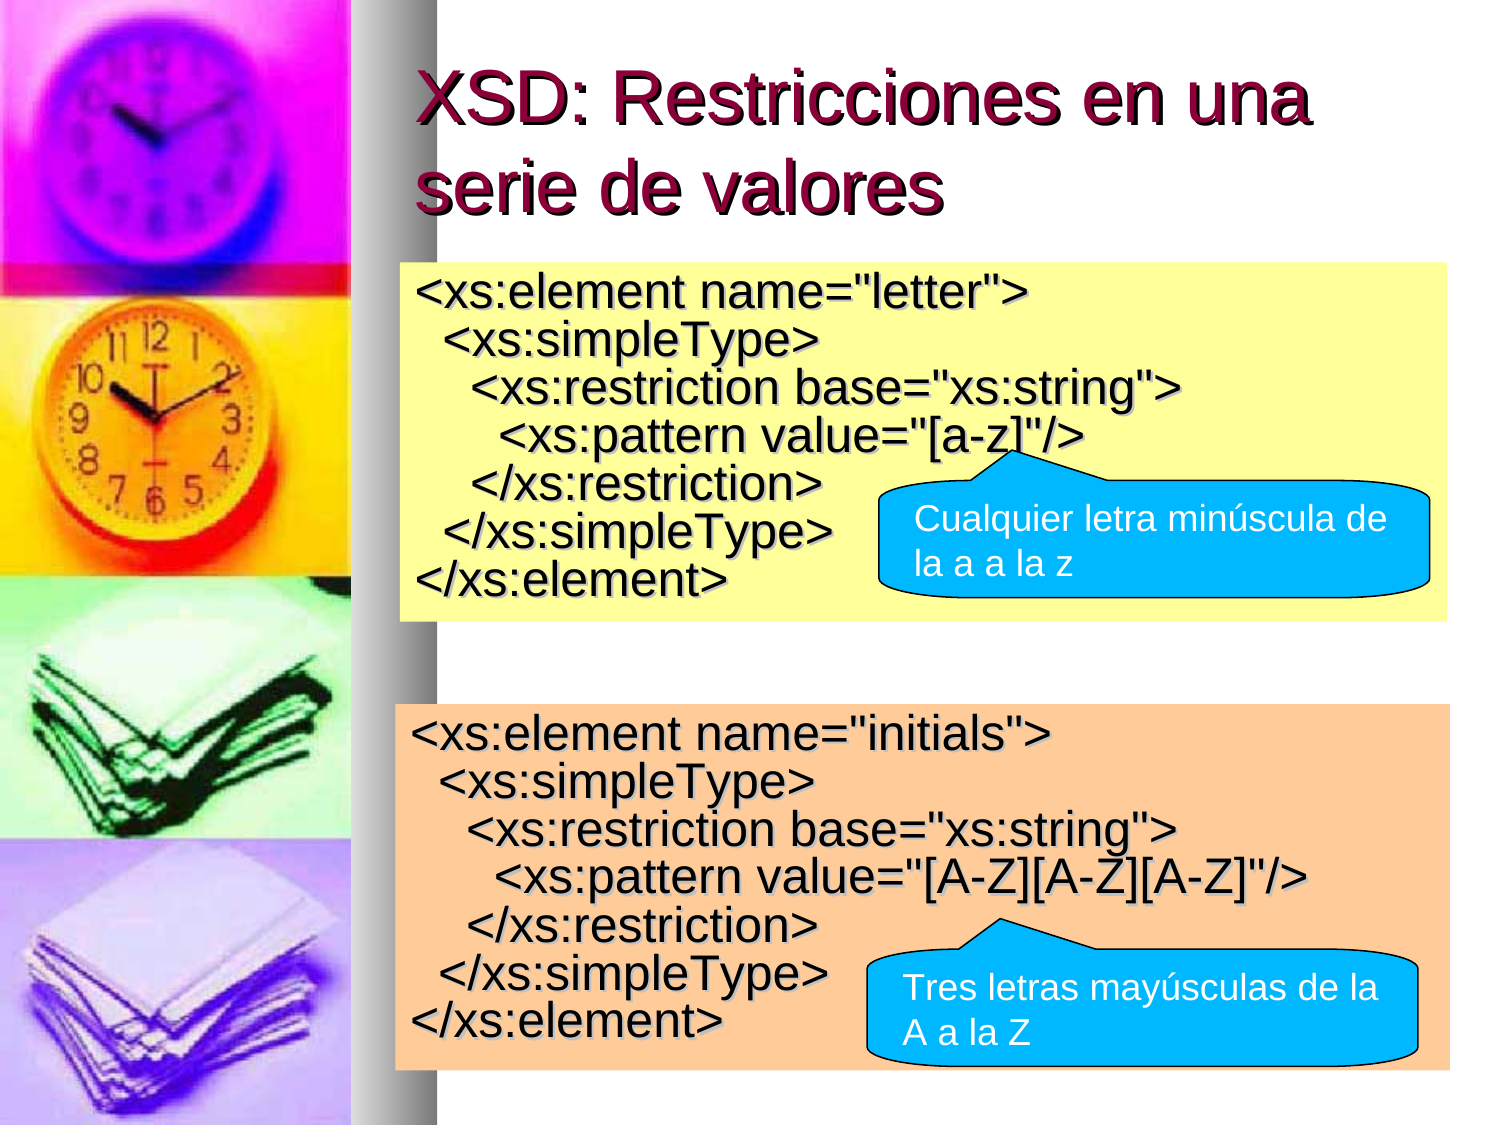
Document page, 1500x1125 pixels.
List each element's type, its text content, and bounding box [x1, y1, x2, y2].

list <xs:element name="initials"> <xs:simpleType> <xs:restriction base="xs:string"> <xs:pattern value="[A-Z][A-Z][A-Z]"/> </xs:restriction> </xs:simpleType> </xs:element> [395, 704, 1450, 1071]
text_box Tres letras mayúsculas de la A a la Z [867, 918, 1418, 1067]
title XSD: Restricciones en una serie de valores [399, 37, 1450, 238]
picture [0, 0, 351, 1125]
list <xs:element name="letter"> <xs:simpleType> <xs:restriction base="xs:string"> <xs:pattern value="[a-z]"/> </xs:restriction> </xs:simpleType> </xs:element> [399, 262, 1447, 622]
text_box Cualquier letra minúscula de la a a la z [878, 450, 1430, 598]
